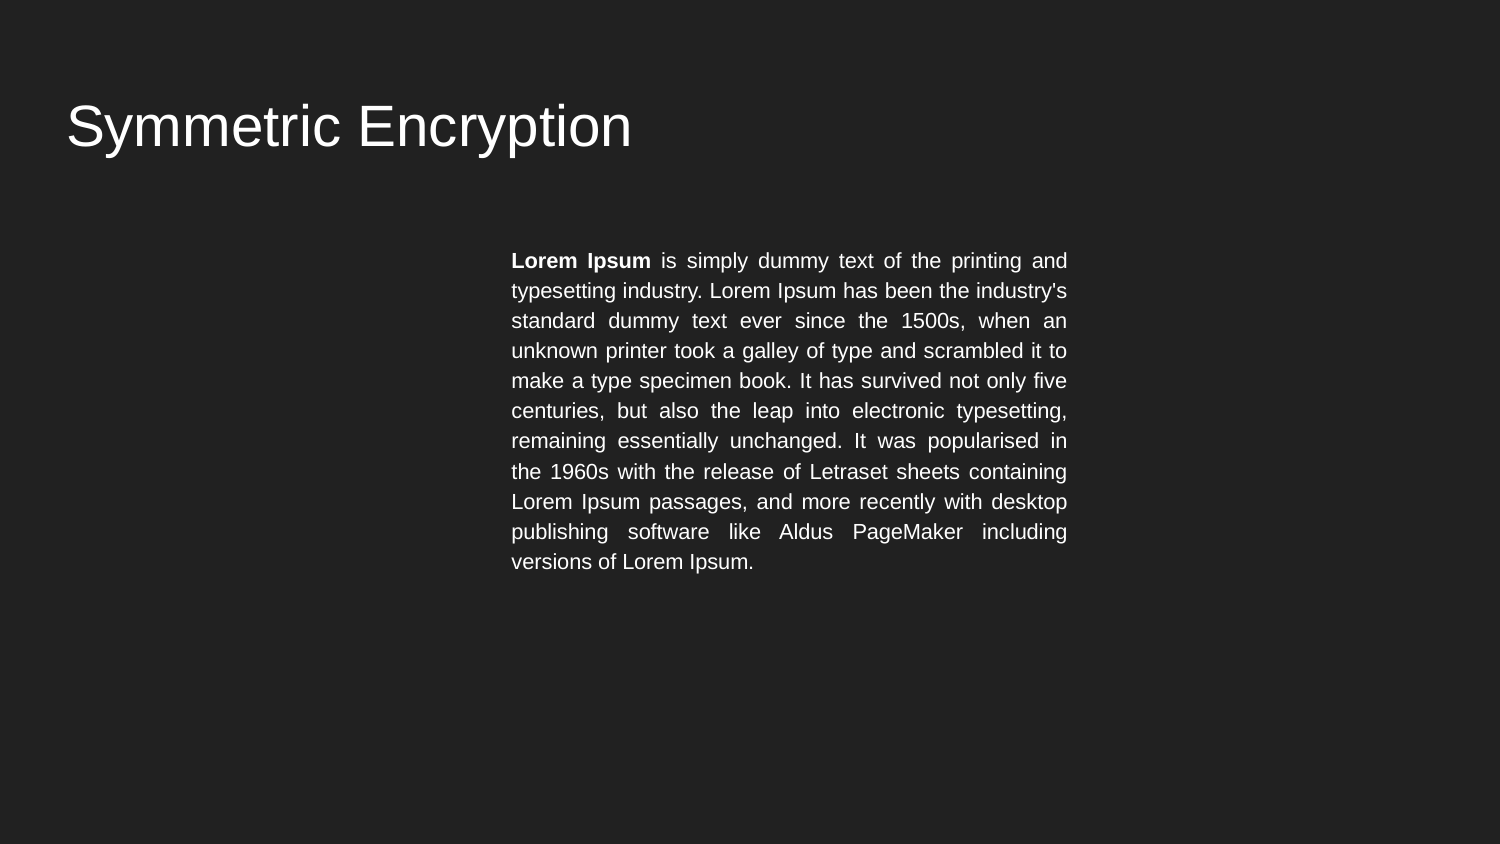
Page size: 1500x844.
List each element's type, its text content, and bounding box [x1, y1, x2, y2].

text_box Lorem Ipsum is simply dummy text of the printing and typesetting industry. Lorem Ipsum has been the industry's standard dummy text ever since the 1500s, when an unknown printer took a galley of type and scrambled it to make a type specimen book. It has survived not only five centuries, but also the leap into electronic typesetting, remaining essentially unchanged. It was popularised in the 1960s with the release of Letraset sheets containing Lorem Ipsum passages, and more recently with desktop publishing software like Aldus PageMaker including versions of Lorem Ipsum. [450, 227, 1107, 598]
title Symmetric Encryption [51, 72, 1449, 167]
